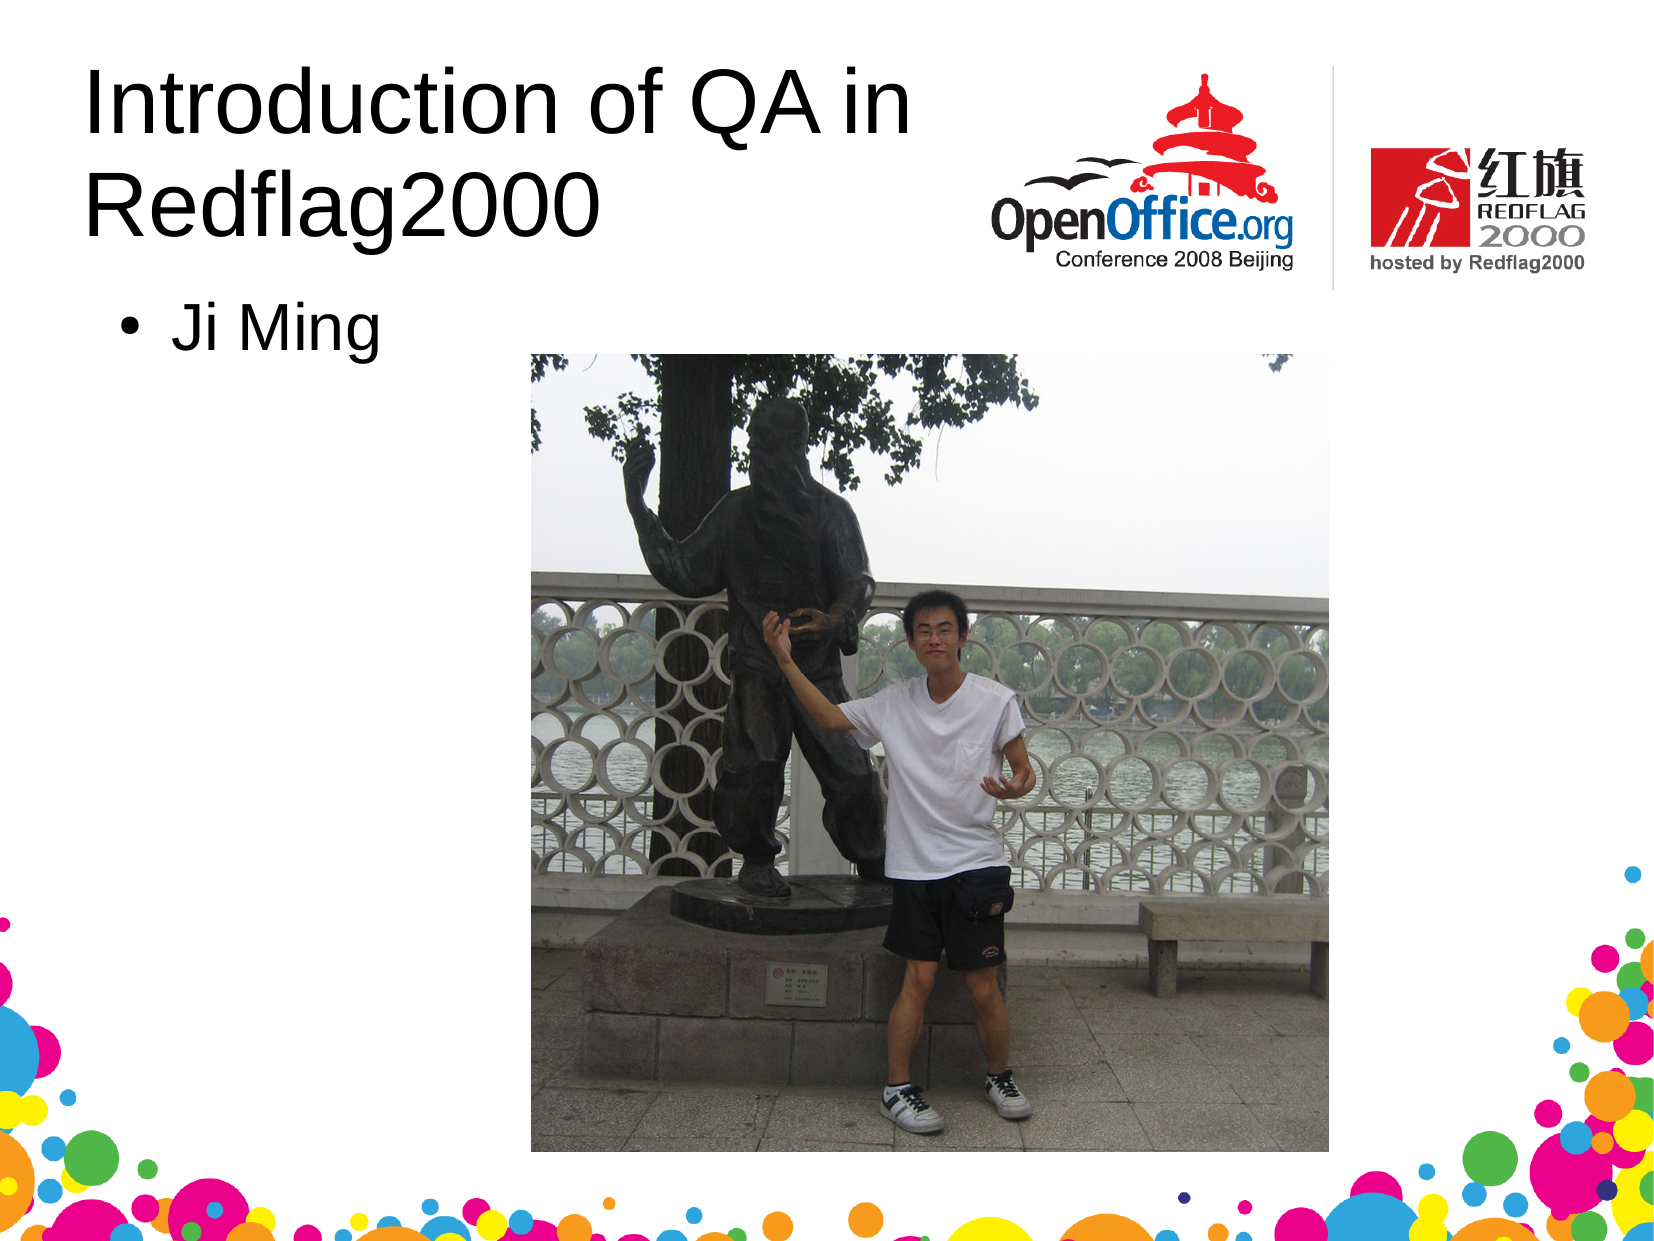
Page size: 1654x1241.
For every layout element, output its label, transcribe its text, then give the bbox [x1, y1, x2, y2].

picture [0, 0, 1654, 1241]
title Introduction of QA in Redflag2000 [82, 50, 1276, 256]
list Ji Ming [82, 290, 1571, 1094]
